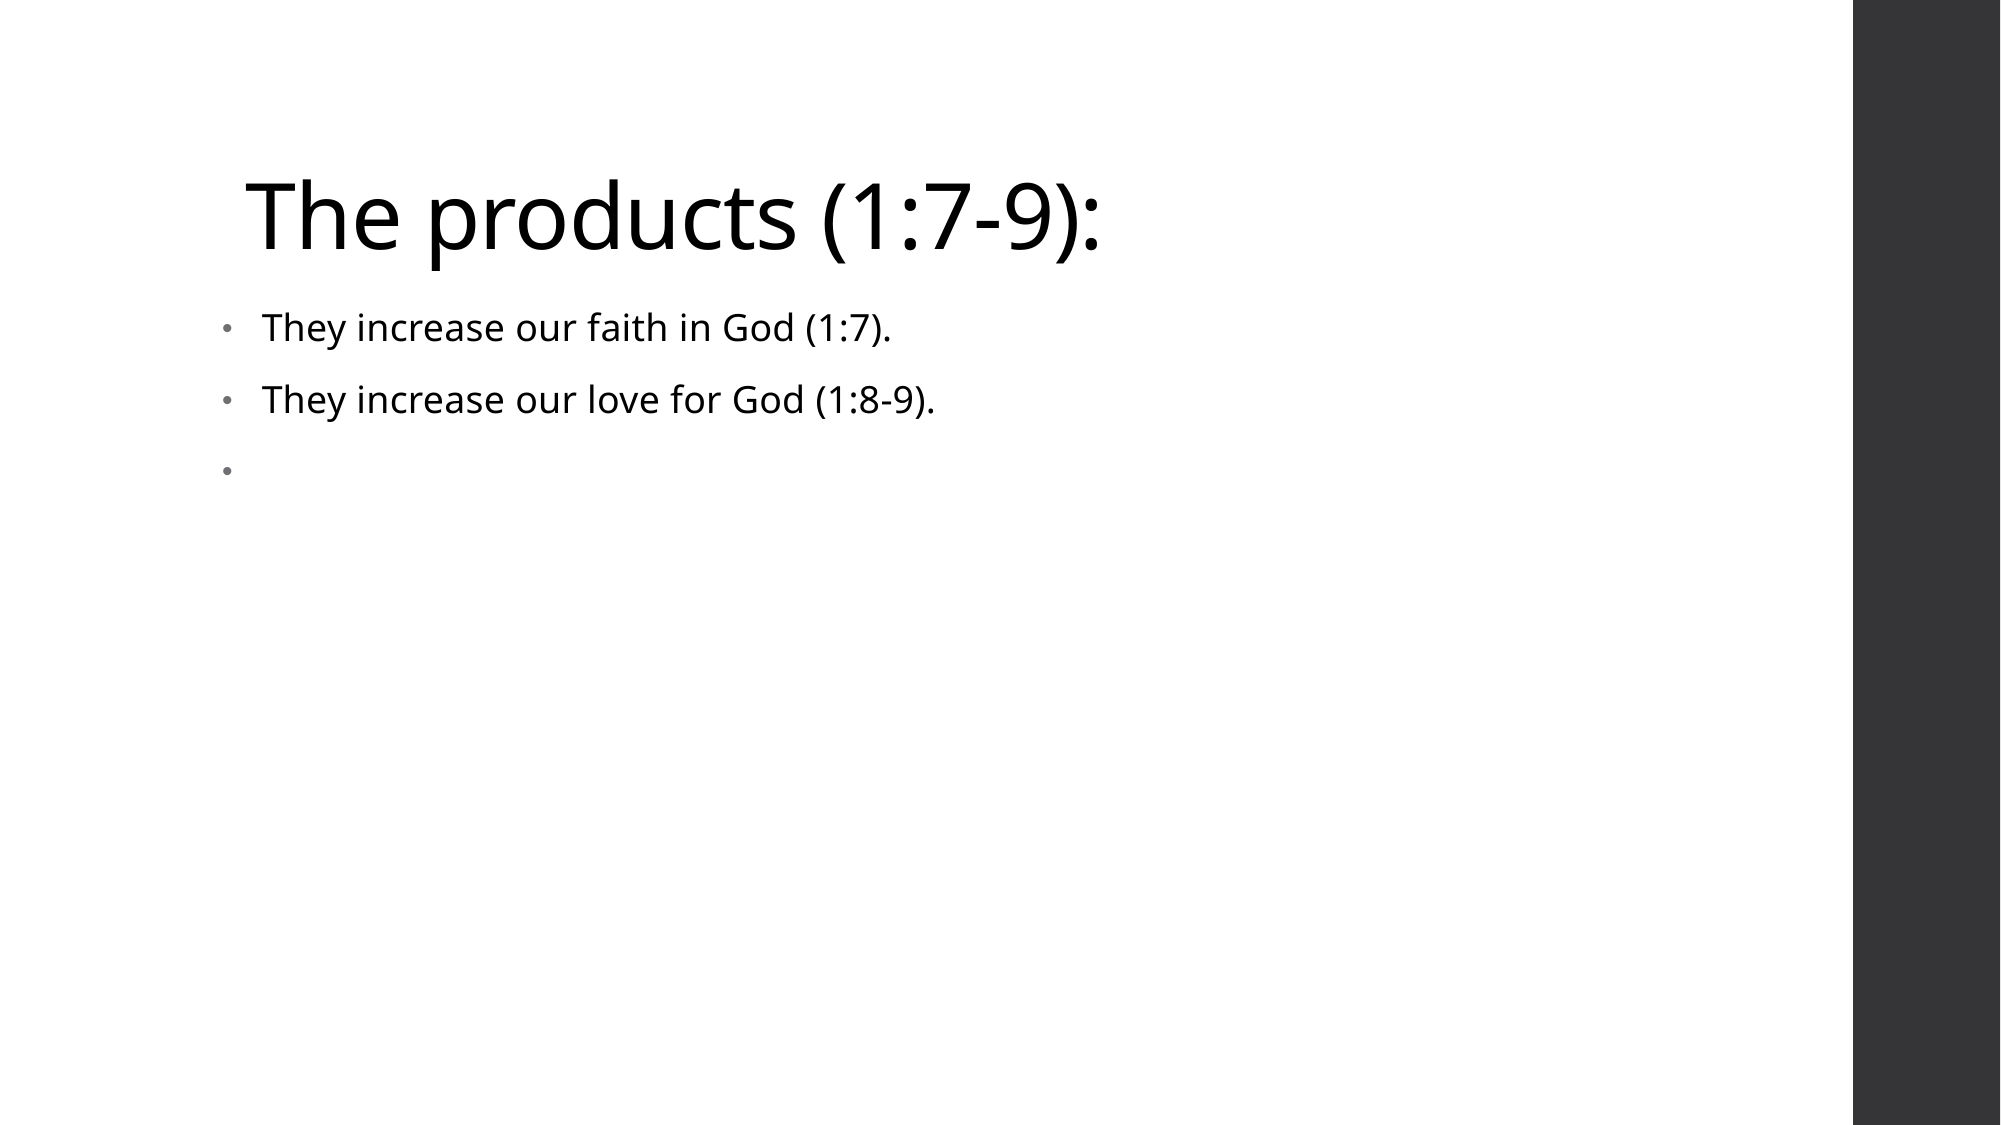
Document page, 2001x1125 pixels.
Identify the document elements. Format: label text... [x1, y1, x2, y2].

title The products (1:7-9): [206, 60, 1797, 278]
list They increase our faith in God (1:7). They increase our love for God (1:8-9). [206, 299, 1617, 1014]
